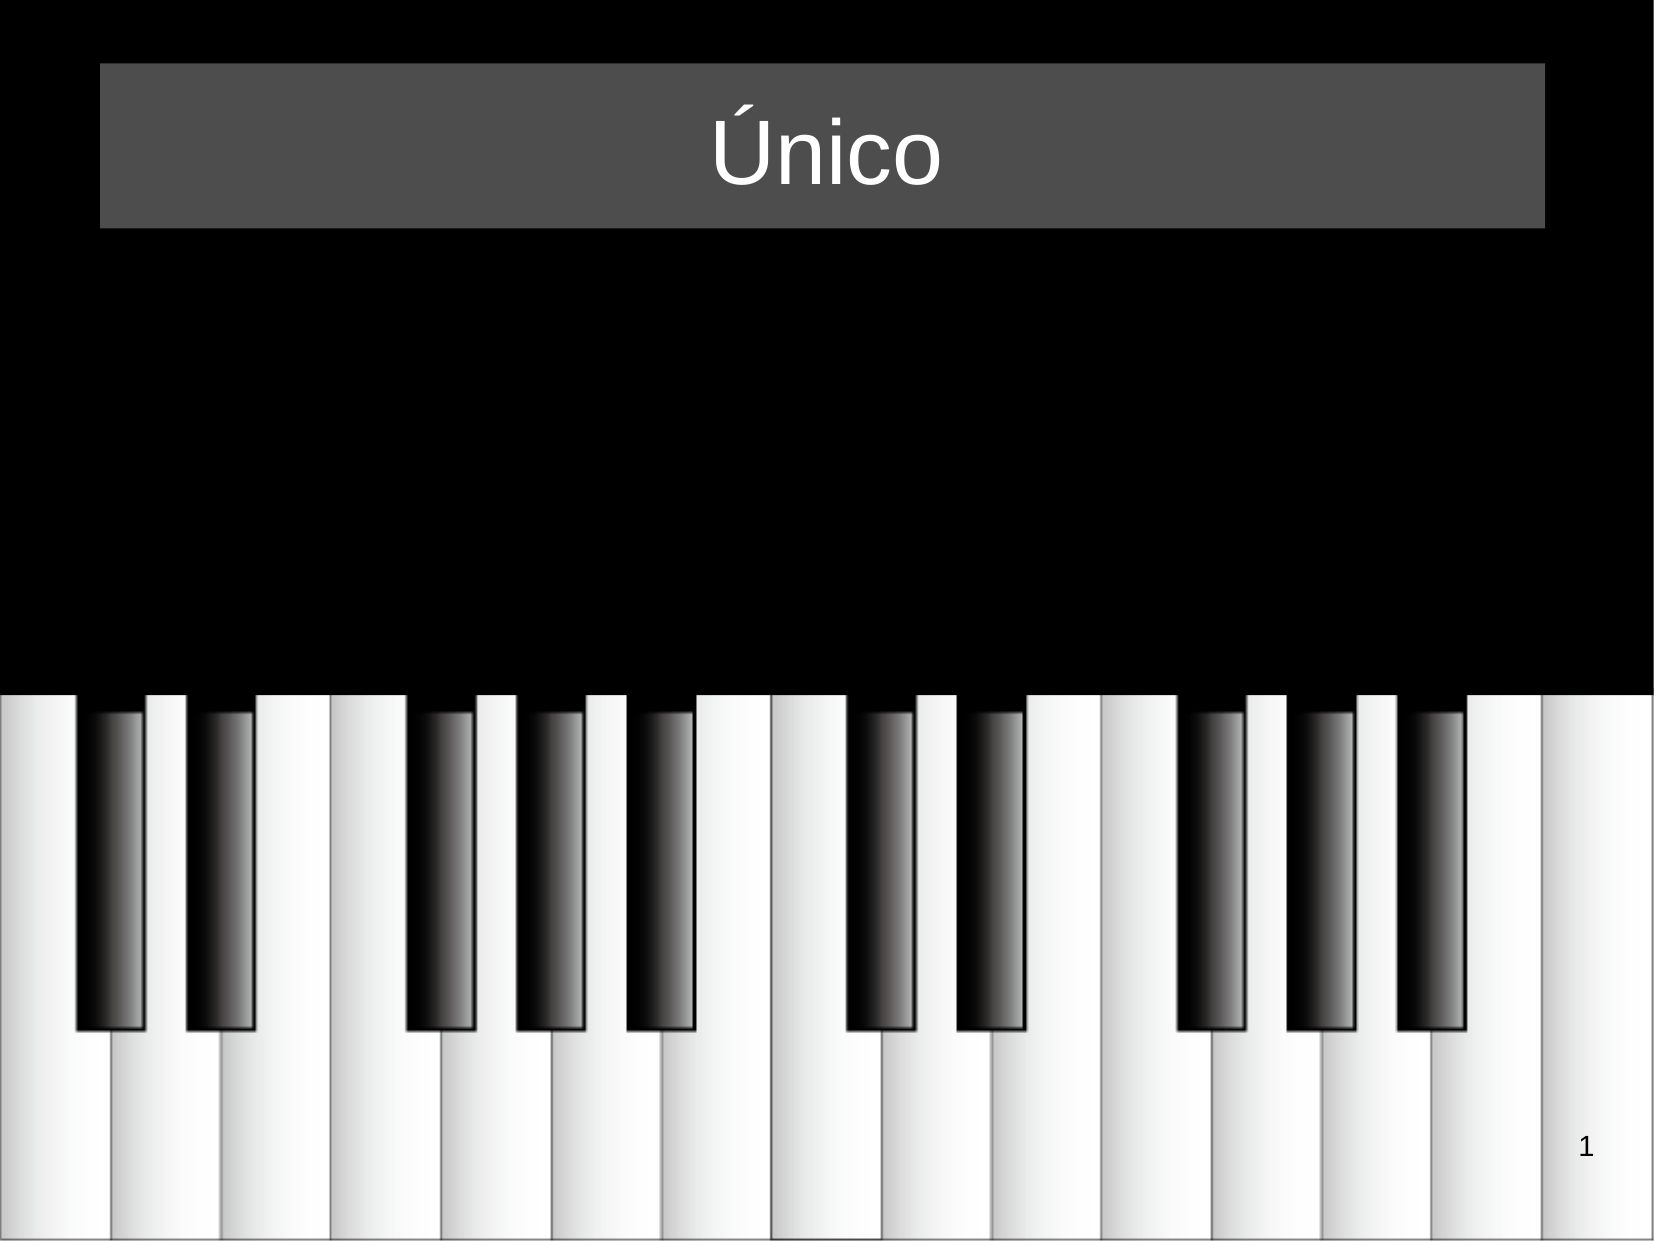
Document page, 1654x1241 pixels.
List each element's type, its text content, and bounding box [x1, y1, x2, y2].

picture [0, 696, 1654, 1241]
title Único [82, 0, 1571, 359]
